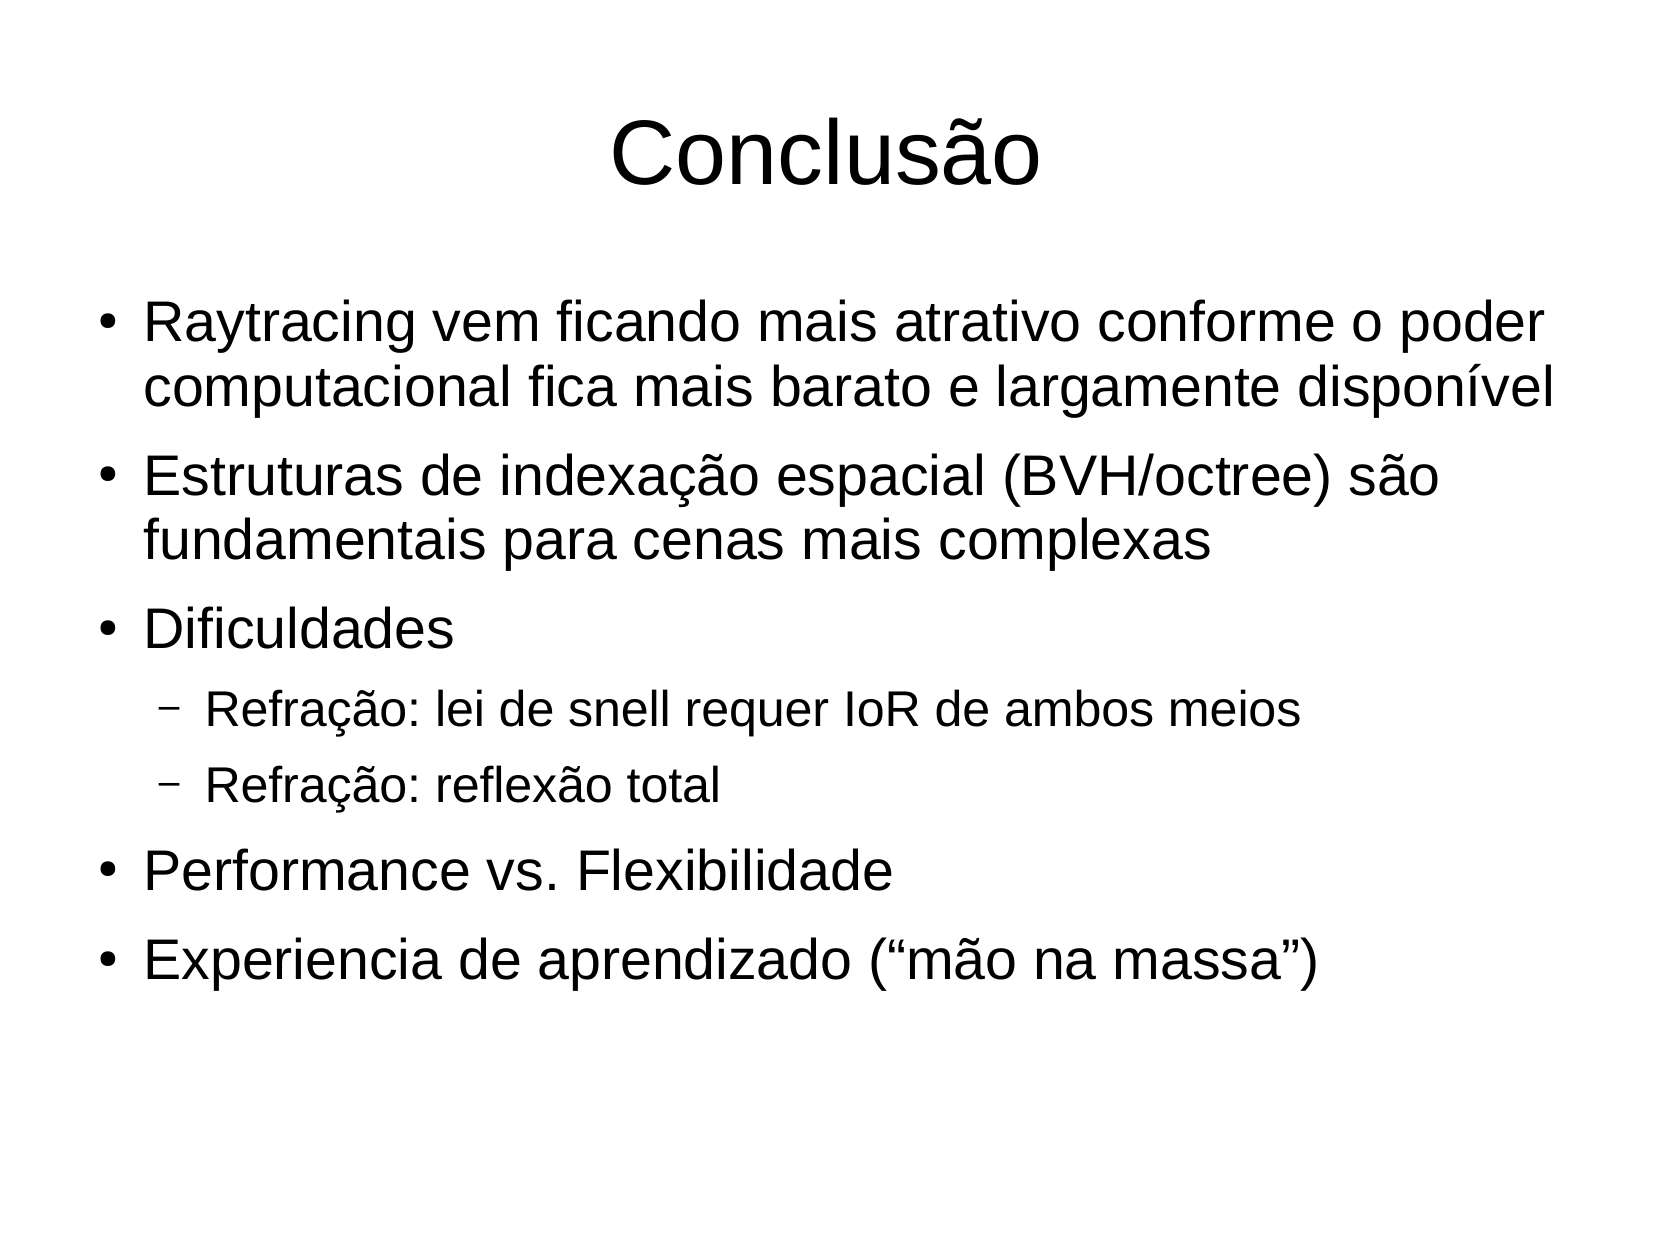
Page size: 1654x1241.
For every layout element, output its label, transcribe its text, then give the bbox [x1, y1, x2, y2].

title Conclusão [82, 49, 1571, 257]
list Raytracing vem ficando mais atrativo conforme o poder computacional fica mais barato e largamente disponível Estruturas de indexação espacial (BVH/octree) são fundamentais para cenas mais complexas Dificuldades Refração: lei de snell requer IoR de ambos meios Refração: reflexão total Performance vs. Flexibilidade Experiencia de aprendizado (“mão na massa”) [82, 290, 1571, 1010]
